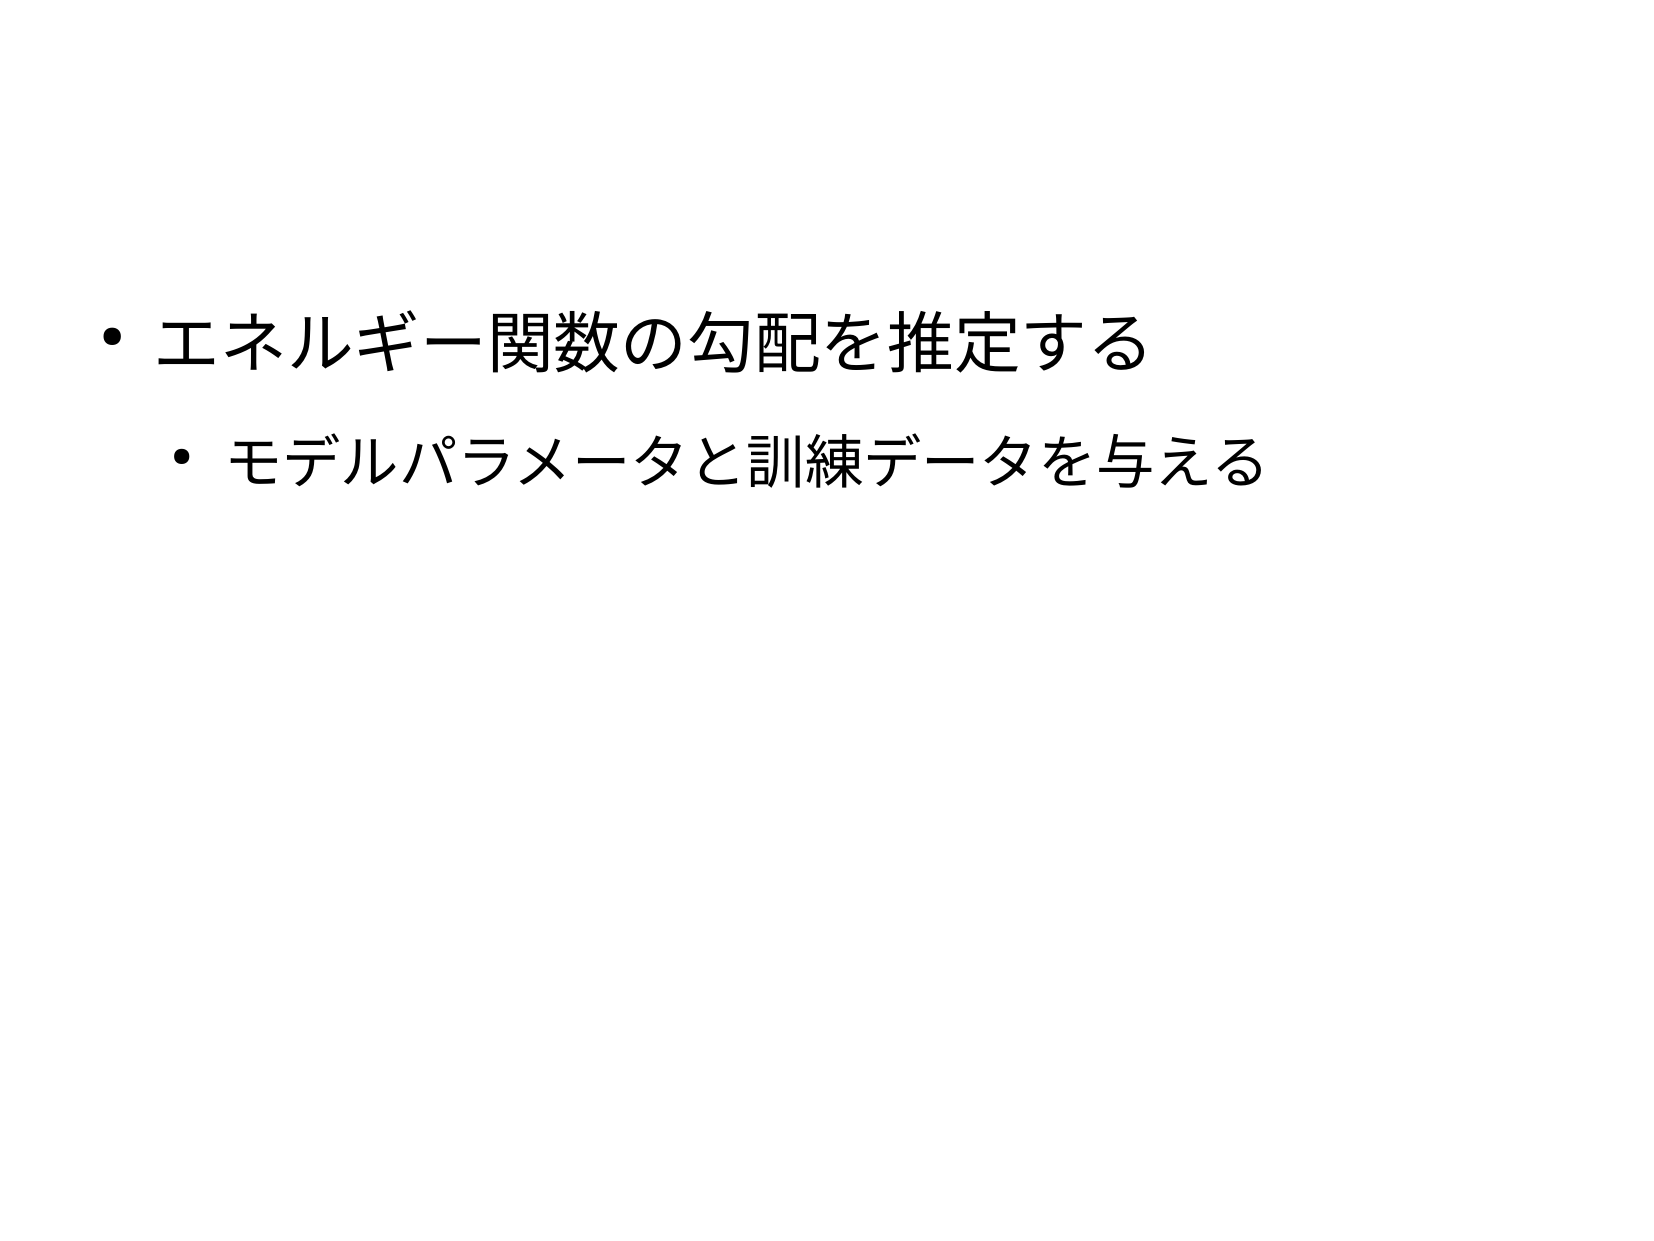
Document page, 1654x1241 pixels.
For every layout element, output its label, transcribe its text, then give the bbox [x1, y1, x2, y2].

list エネルギー関数の勾配を推定する モデルパラメータと訓練データを与える [82, 290, 1571, 1109]
